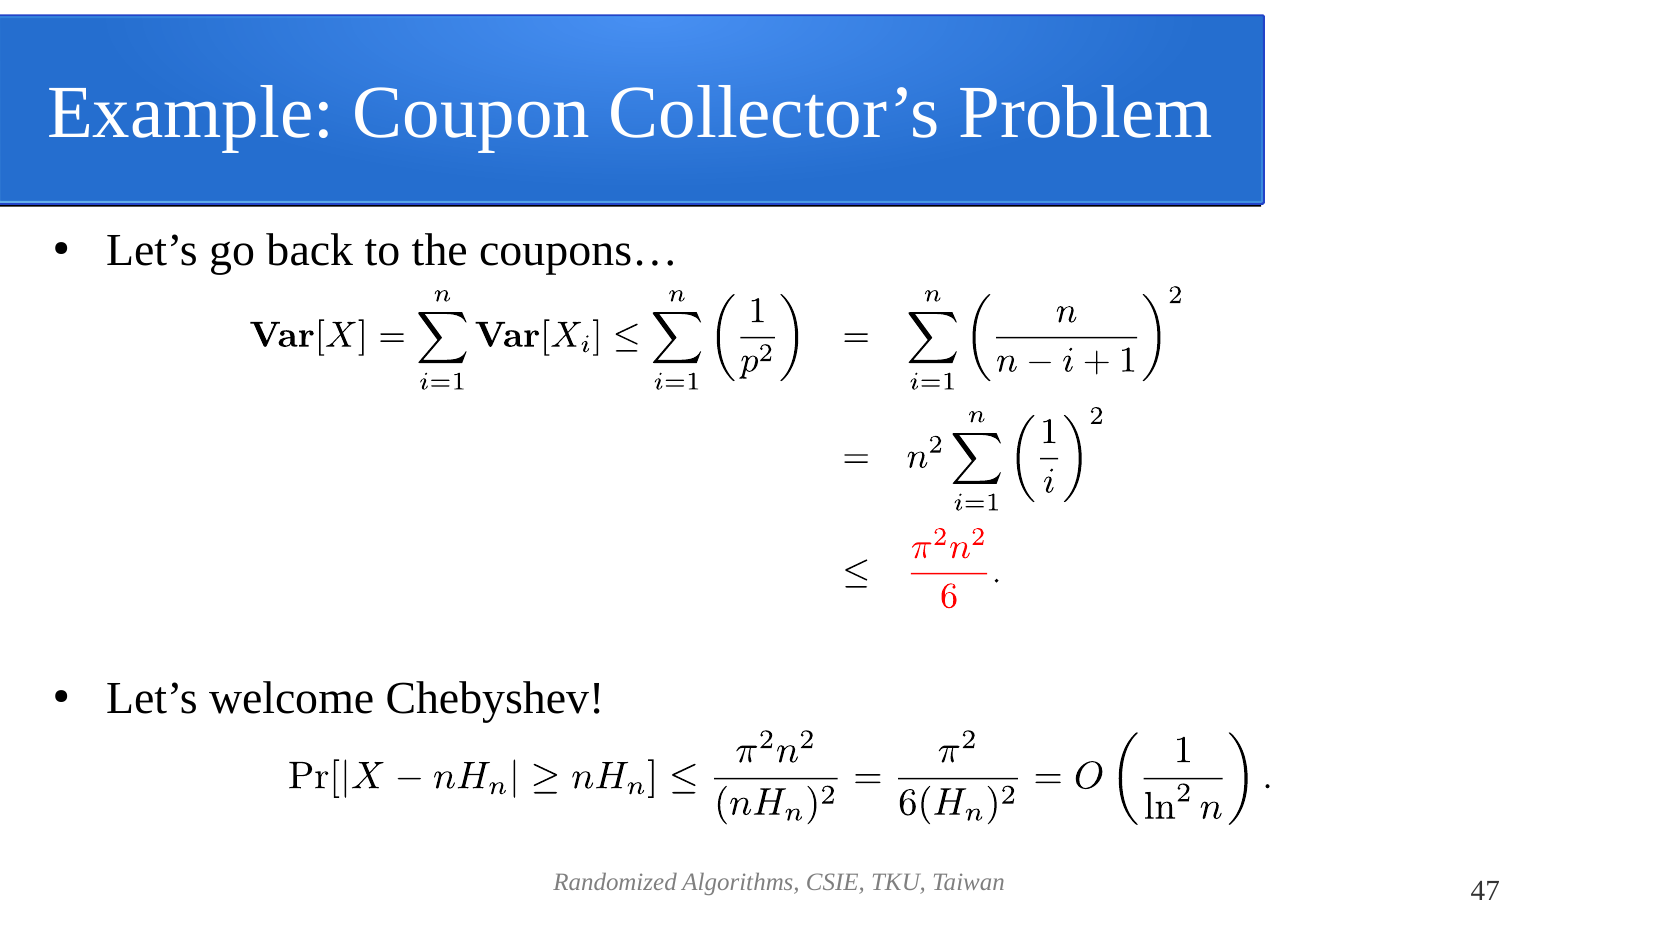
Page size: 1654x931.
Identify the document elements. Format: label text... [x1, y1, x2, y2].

picture [288, 730, 1270, 825]
title Example: Coupon Collector’s Problem [47, 35, 1264, 189]
picture [248, 284, 1183, 610]
list Let’s go back to the coupons… Let’s welcome Chebyshev! [35, 224, 1524, 851]
